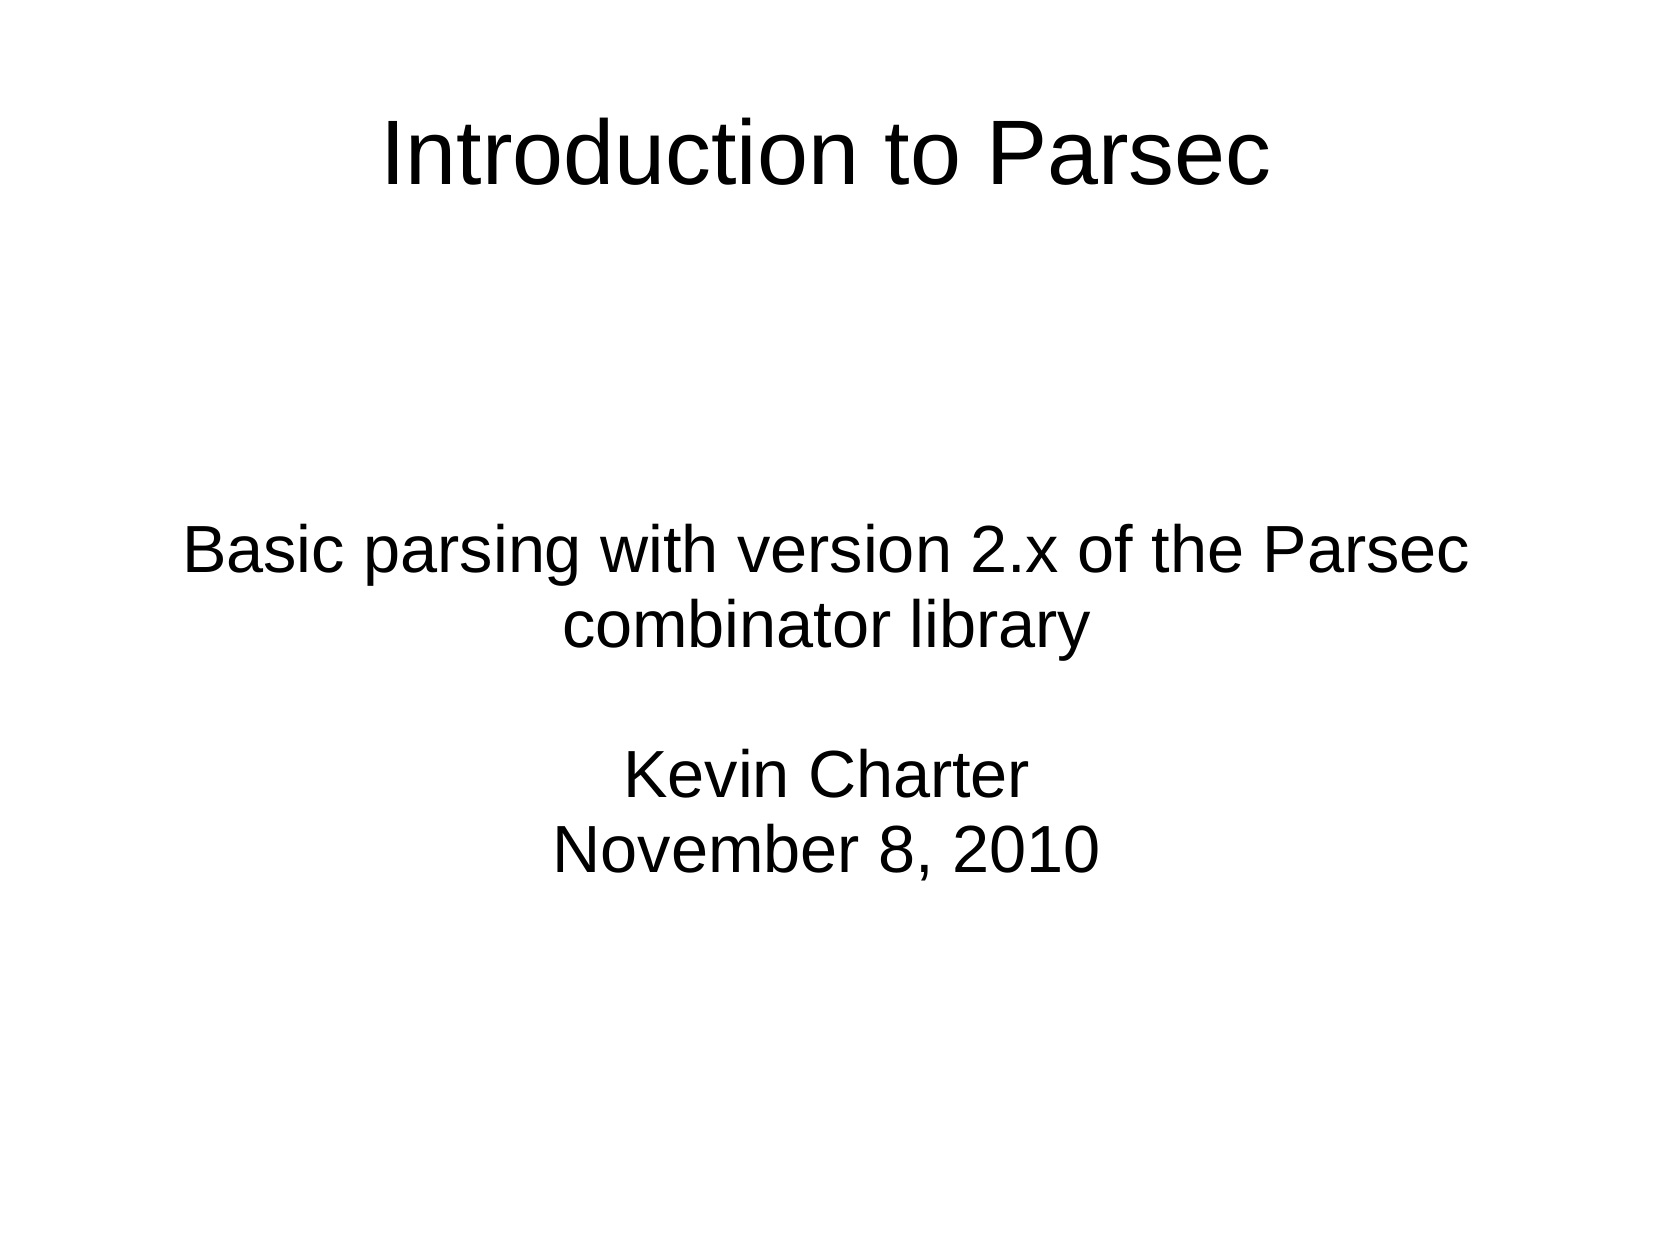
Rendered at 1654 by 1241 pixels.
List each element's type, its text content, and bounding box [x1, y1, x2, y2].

title Introduction to Parsec [82, 56, 1571, 250]
subtitle Basic parsing with version 2.x of the Parsec combinator library Kevin Charter November 8, 2010 [82, 297, 1571, 1102]
